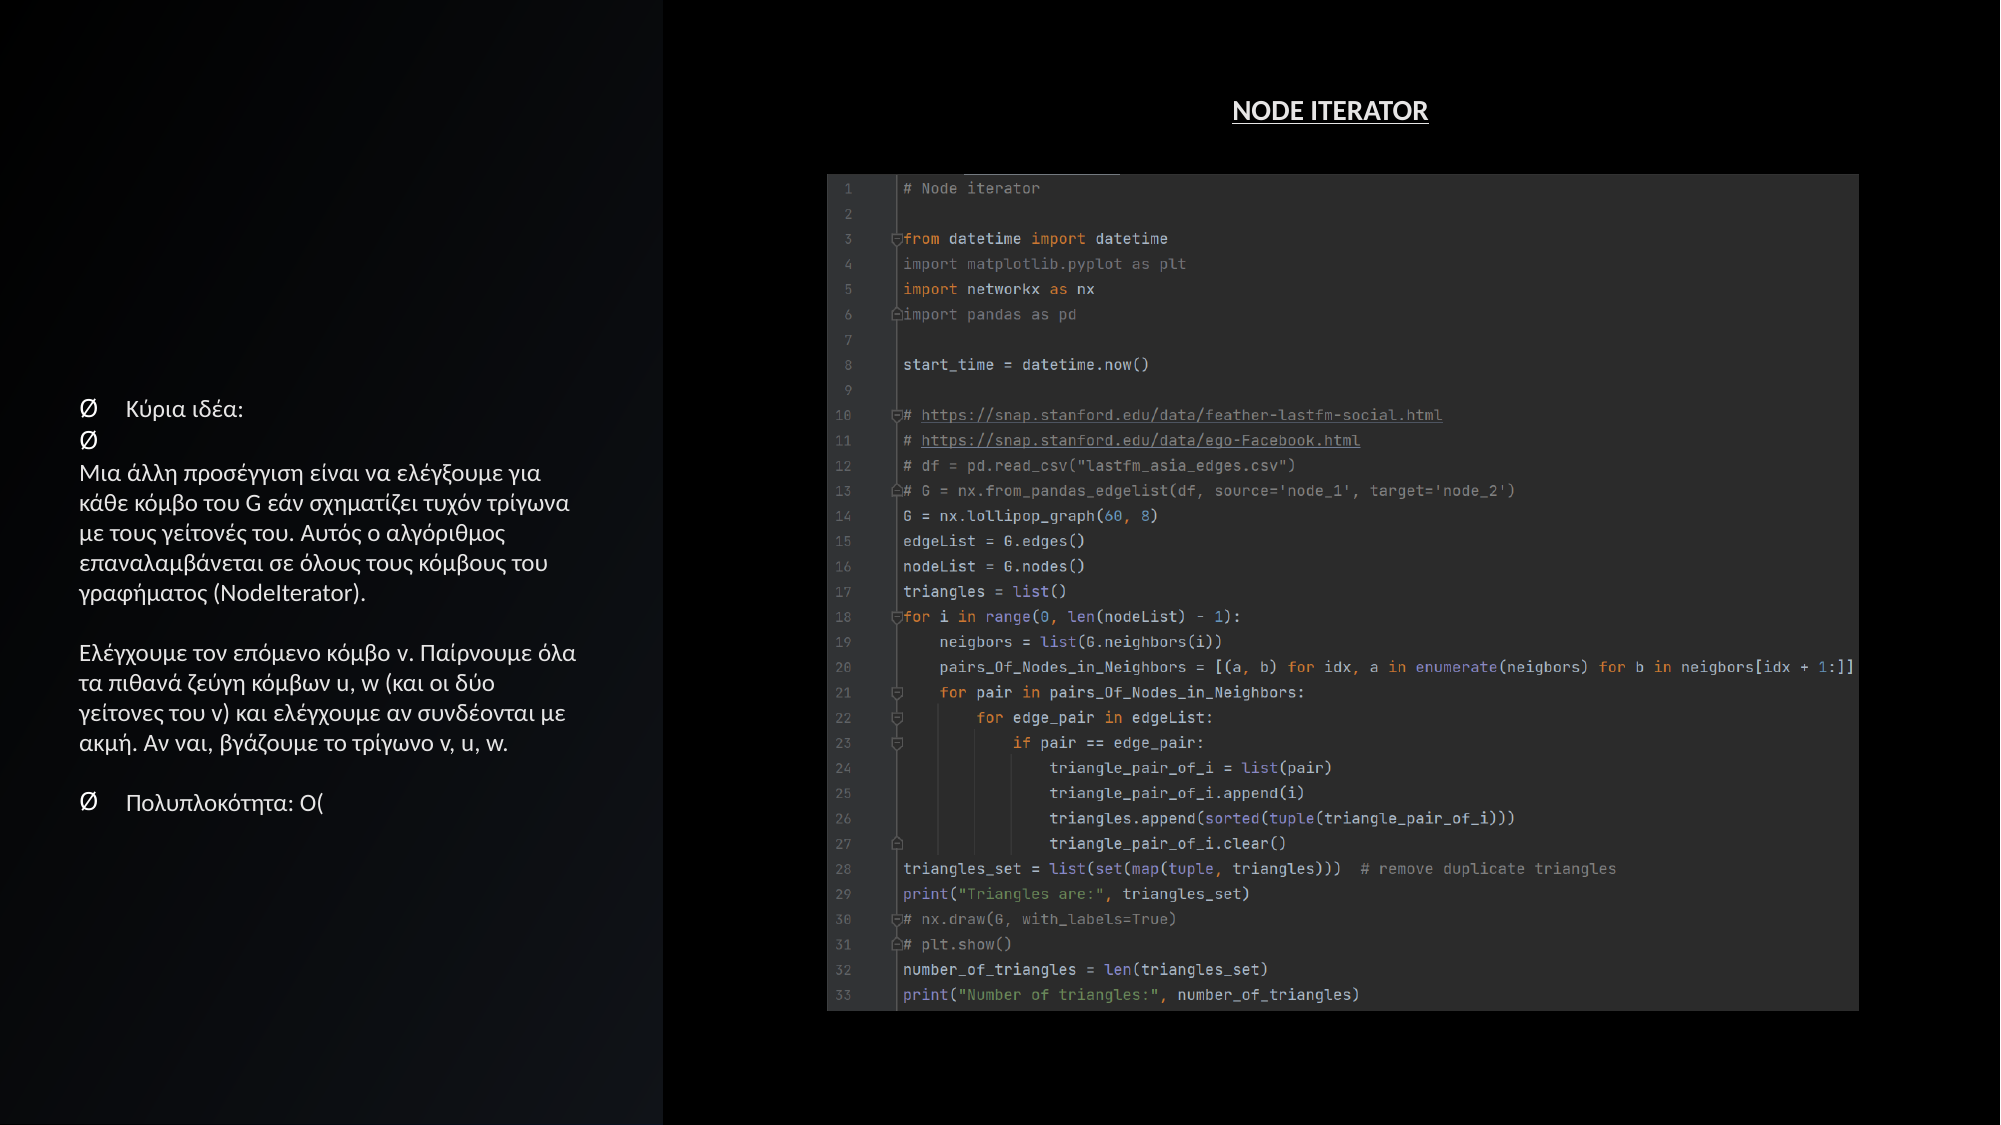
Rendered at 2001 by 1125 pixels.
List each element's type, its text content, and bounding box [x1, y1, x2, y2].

text_box [0, 0, 2000, 1125]
picture [827, 174, 1859, 1011]
text_box NODE ITERATOR [1217, 83, 2000, 135]
text_box Κύρια ιδέα: Μια άλλη προσέγγιση είναι να ελέγξουμε για κάθε κόμβο του G εάν σχηματίζει τυχόν τρίγωνα με τους γείτονές του. Αυτός ο αλγόριθμος επαναλαμβάνεται σε όλους τους κόμβους του γραφήματος (NodeIterator). Ελέγχουμε τον επόμενο κόμβο v. Παίρνουμε όλα τα πιθανά ζεύγη κόμβων u, w (και οι δύο γείτονες του v) και ελέγχουμε αν συνδέονται με ακμή. Αν ναι, βγάζουμε το τρίγωνο v, u, w. Πολυπλοκότητα: Ο( [64, 355, 599, 841]
